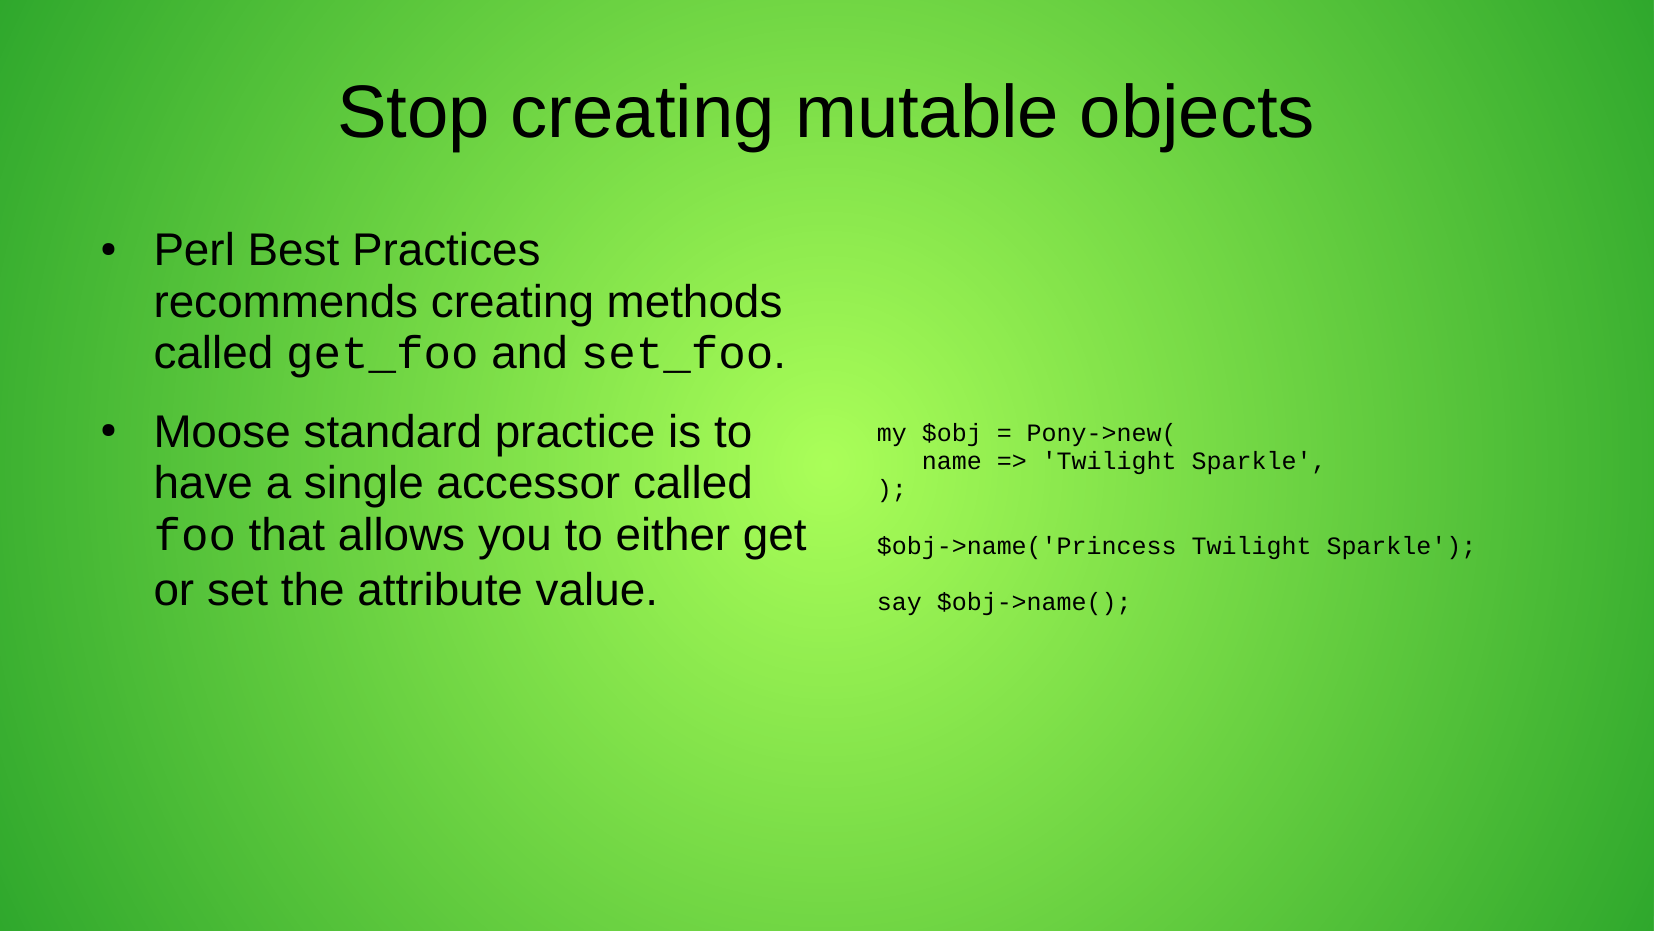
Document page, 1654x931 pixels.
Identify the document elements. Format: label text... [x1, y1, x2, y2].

list Perl Best Practices recommends creating methods called get_foo and set_foo. Moose standard practice is to have a single accessor called foo that allows you to either get or set the attribute value. [82, 224, 809, 764]
title Stop creating mutable objects [82, 35, 1571, 189]
text_box my $obj = Pony->new( name => 'Twilight Sparkle', ); $obj->name('Princess Twilight Sparkle'); say $obj->name(); [862, 413, 1571, 630]
